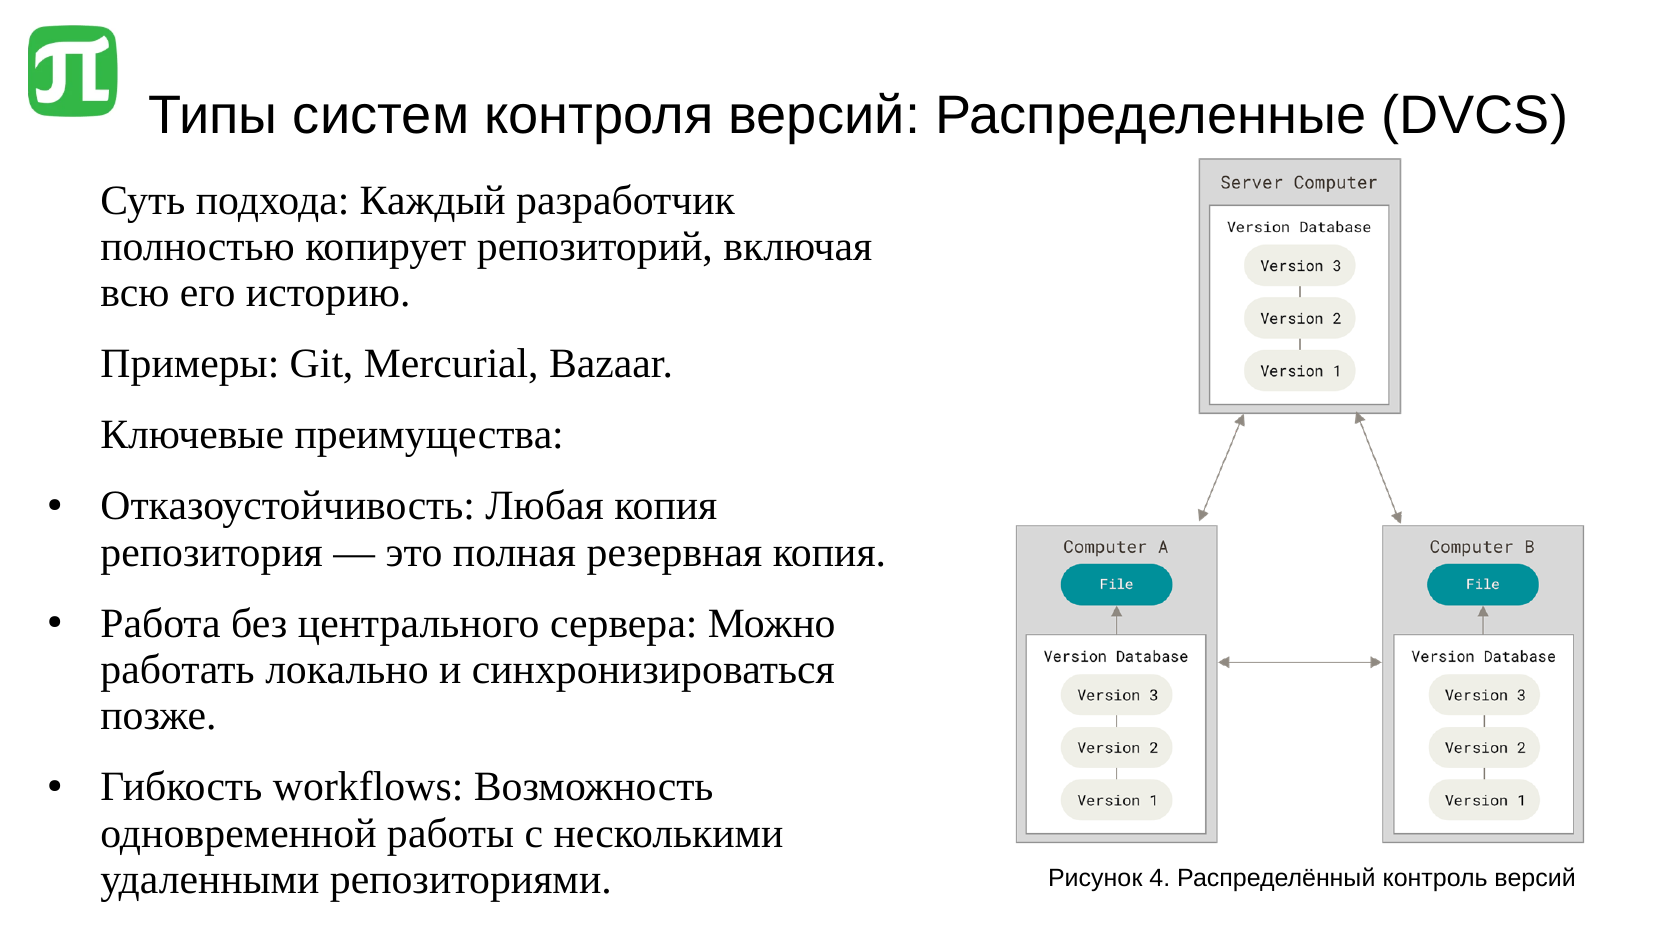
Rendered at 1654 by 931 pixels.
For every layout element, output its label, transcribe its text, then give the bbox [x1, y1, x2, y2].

picture [1003, 147, 1595, 854]
picture [28, 25, 119, 119]
list Суть подхода: Каждый разработчик полностью копирует репозиторий, включая всю его историю. Примеры: Git, Mercurial, Bazaar. Ключевые преимущества: Отказоустойчивость: Любая копия репозитория — это полная резервная копия. Работа без центрального сервера: Можно работать локально и синхронизироваться позже. Гибкость workflows: Возможность одновременной работы с несколькими удаленными репозиториями. [29, 177, 892, 931]
text_box Рисунок 4. Распределённый контроль версий [1033, 856, 1625, 916]
title Типы систем контроля версий: Распределенные (DVCS) [147, 37, 1571, 193]
